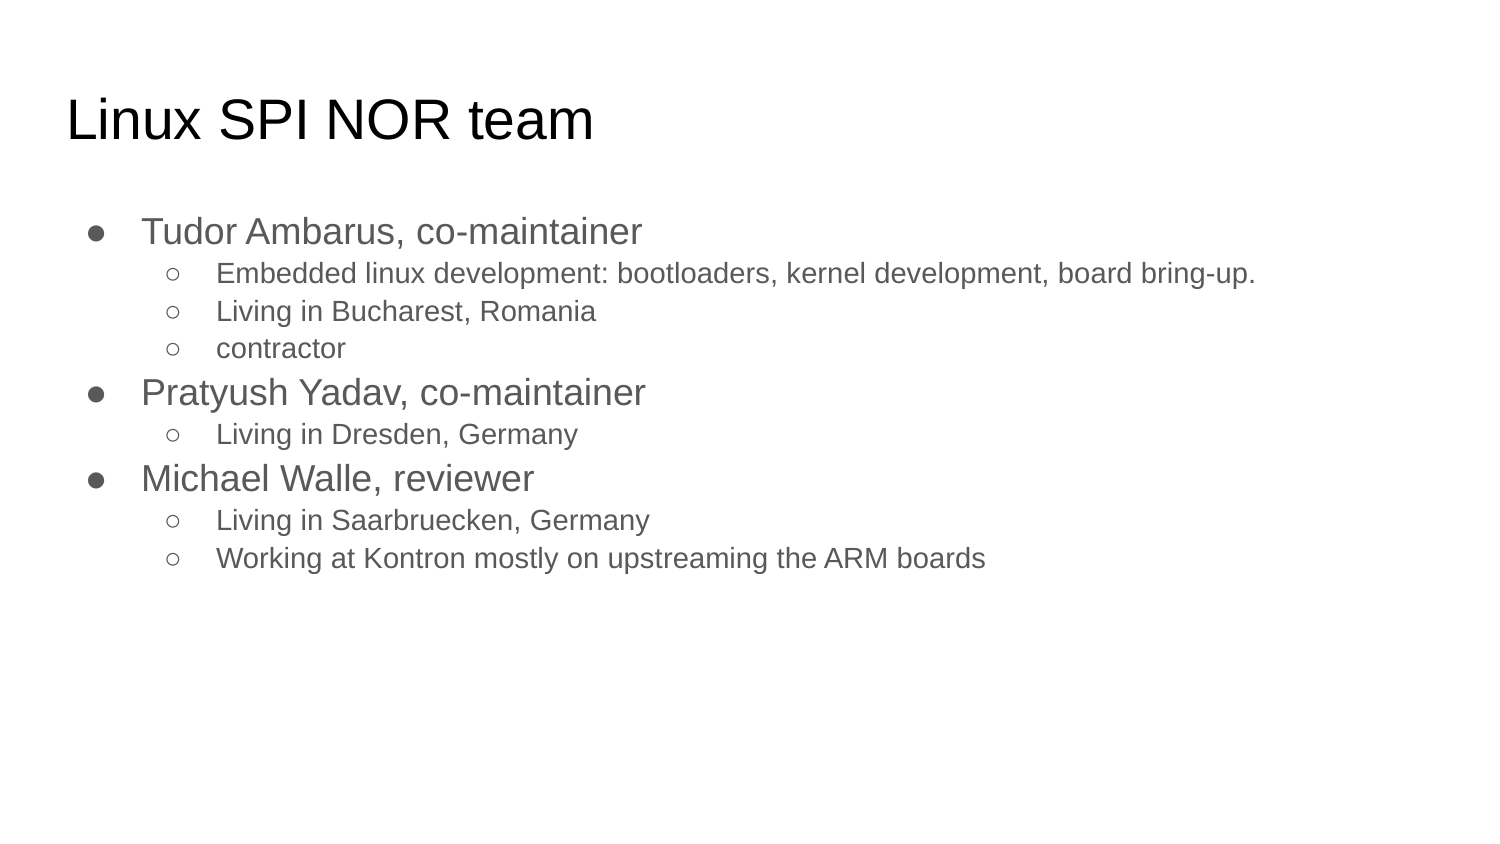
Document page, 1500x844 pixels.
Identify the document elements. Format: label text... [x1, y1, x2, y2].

list Tudor Ambarus, co-maintainer Embedded linux development: bootloaders, kernel development, board bring-up. Living in Bucharest, Romania contractor Pratyush Yadav, co-maintainer Living in Dresden, Germany Michael Walle, reviewer Living in Saarbruecken, Germany Working at Kontron mostly on upstreaming the ARM boards [51, 189, 1449, 750]
title Linux SPI NOR team [51, 72, 1449, 167]
